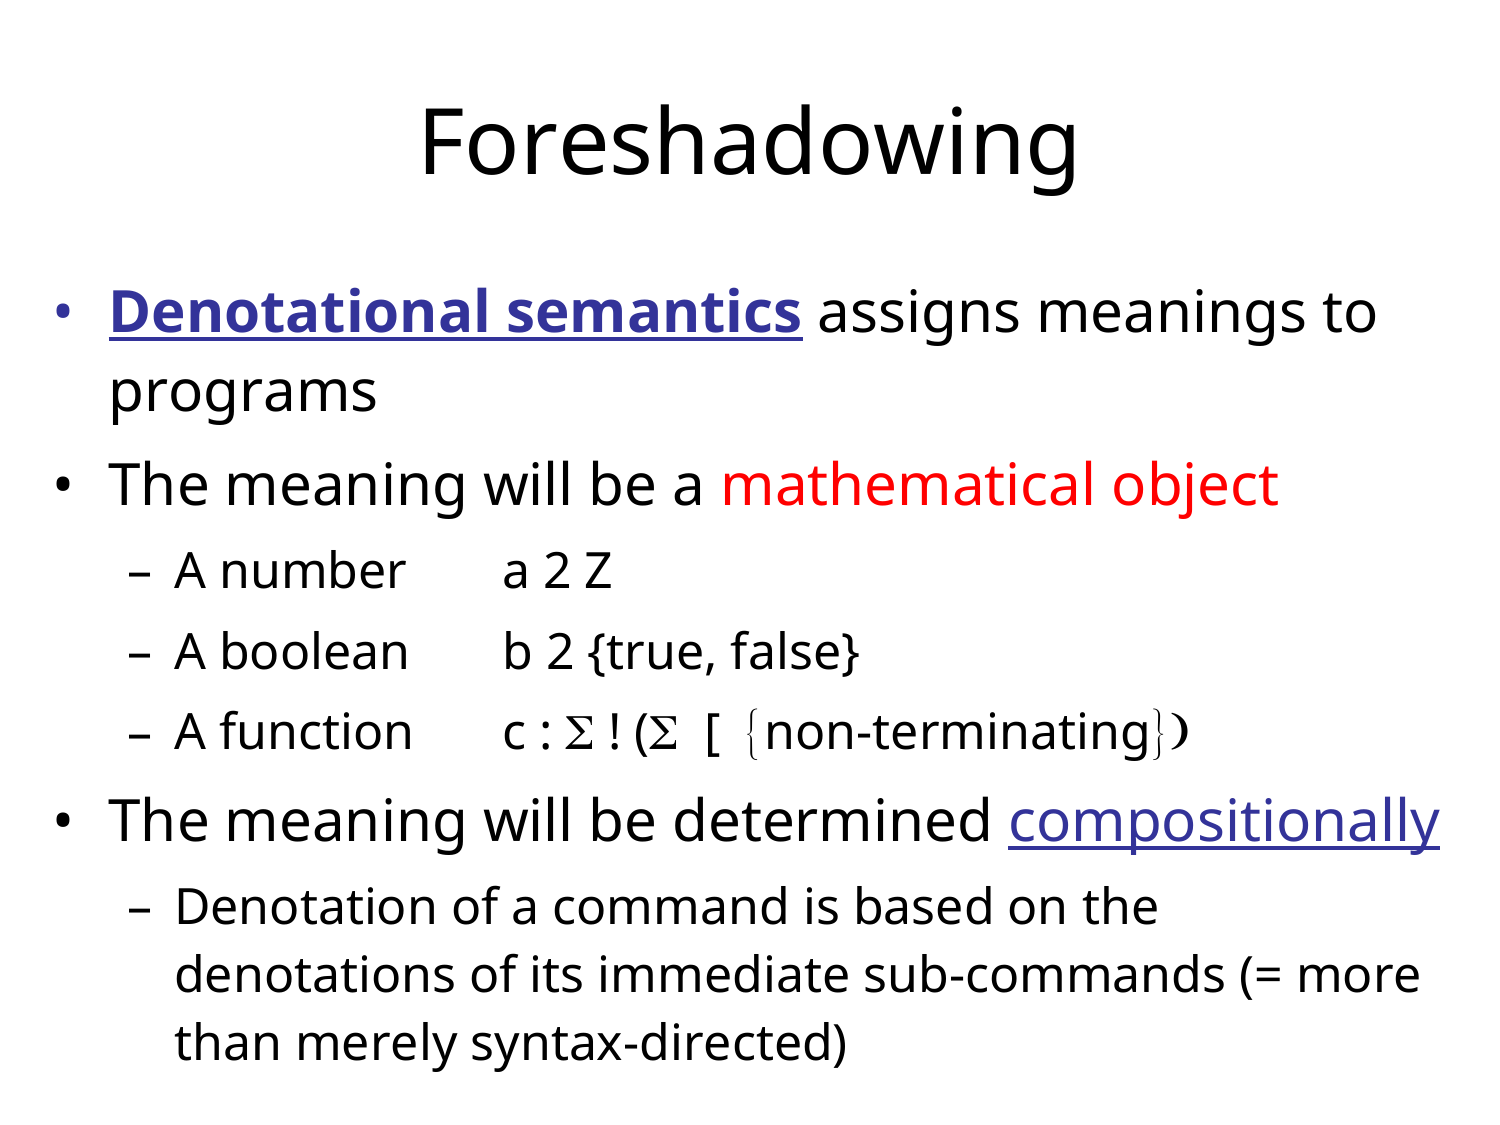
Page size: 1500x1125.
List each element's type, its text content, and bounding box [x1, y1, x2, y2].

list Denotational semantics assigns meanings to programs The meaning will be a mathematical object A number a 2 Z A boolean b 2 {true, false} A function c :  ! ([non-terminating The meaning will be determined compositionally Denotation of a command is based on the denotations of its immediate sub-commands (= more than merely syntax-directed) [37, 262, 1463, 1088]
title Foreshadowing [75, 45, 1426, 233]
